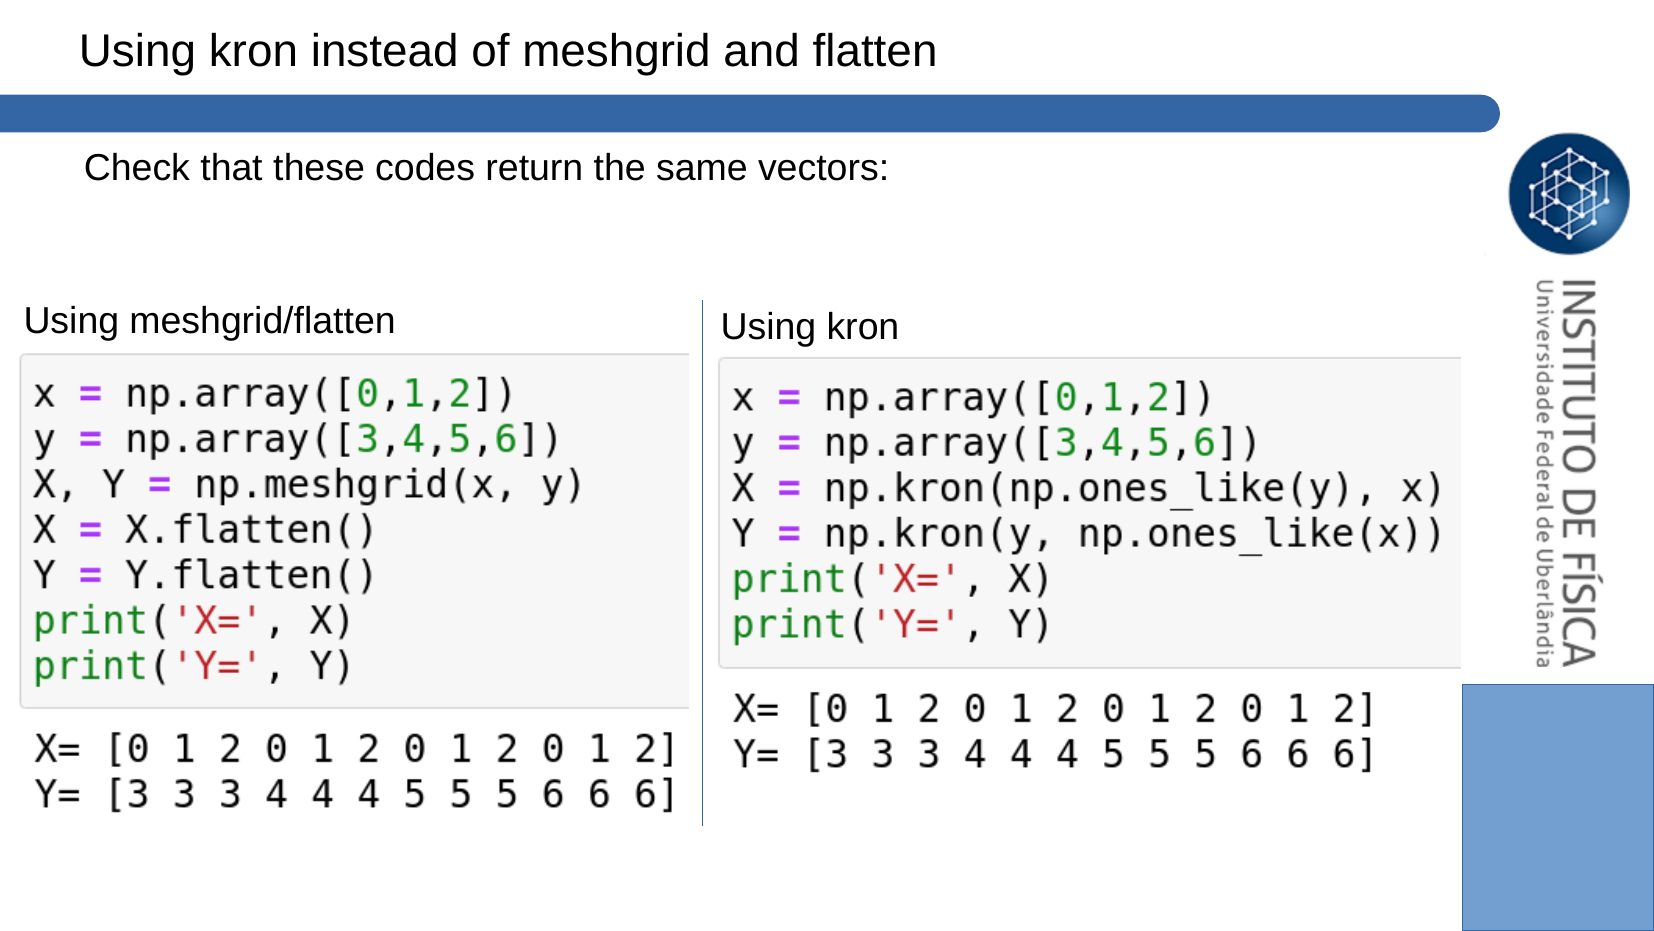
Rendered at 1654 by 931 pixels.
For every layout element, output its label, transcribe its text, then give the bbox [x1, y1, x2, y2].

title Using kron instead of meshgrid and flatten [78, 25, 1568, 77]
picture [1485, 134, 1629, 666]
picture [706, 348, 1461, 788]
text_box Using kron [705, 298, 915, 356]
picture [12, 338, 689, 828]
text_box Check that these codes return the same vectors: [69, 138, 905, 196]
text_box Using meshgrid/flatten [8, 292, 411, 350]
